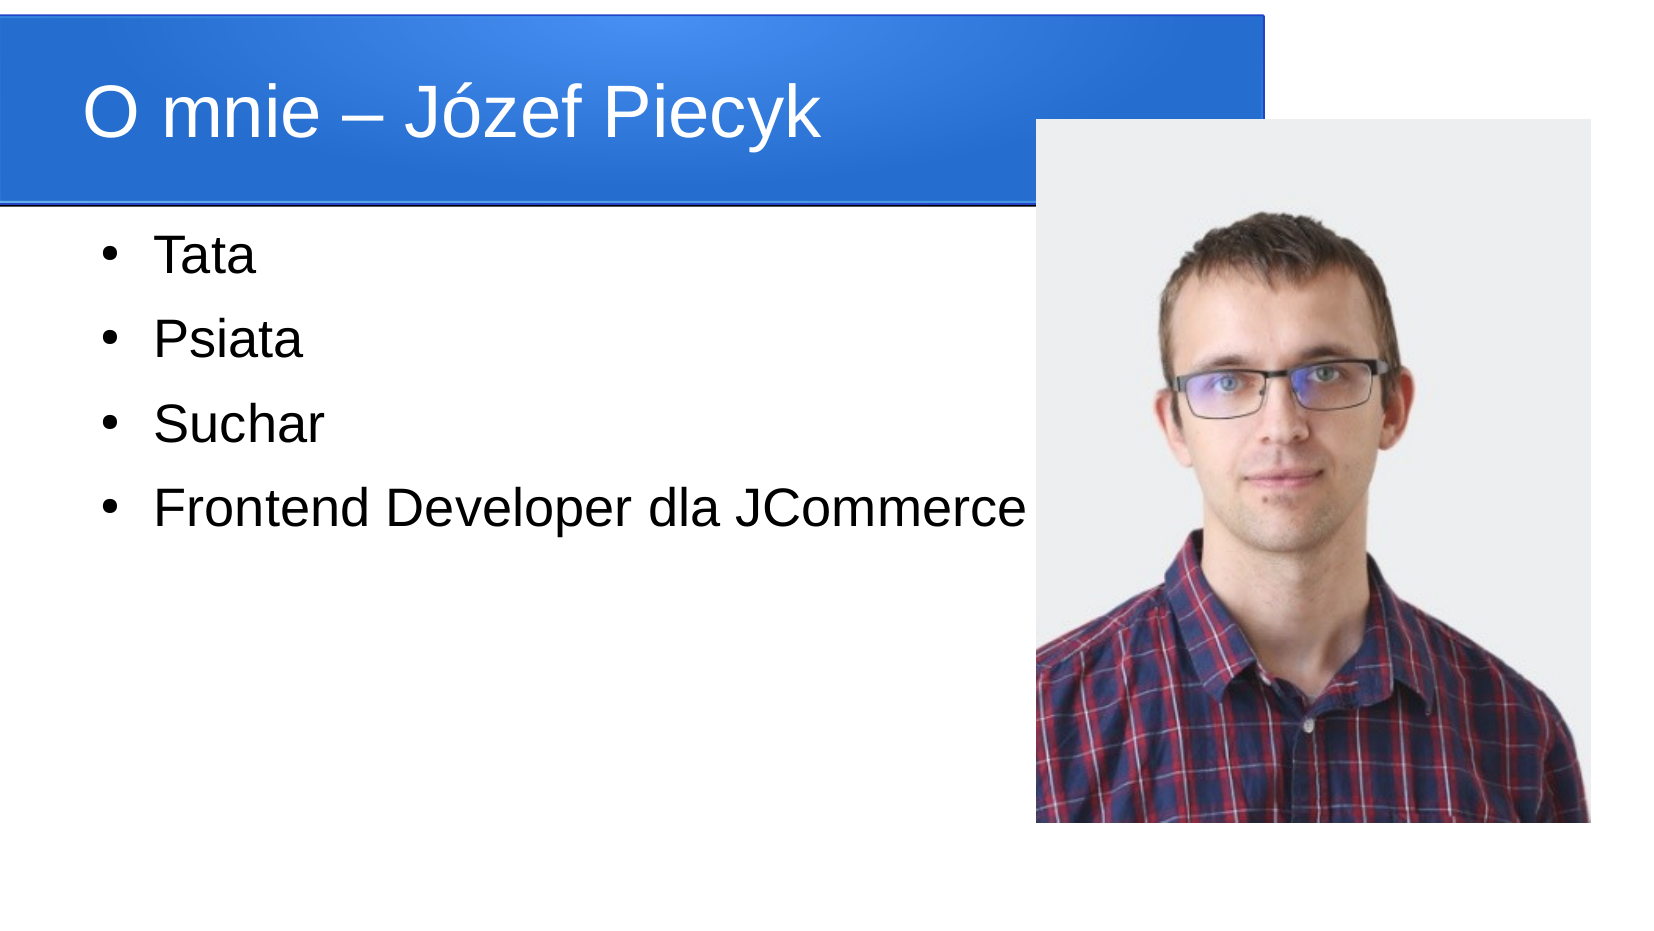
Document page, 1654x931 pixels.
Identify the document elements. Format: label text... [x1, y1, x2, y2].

list Tata Psiata Suchar Frontend Developer dla JCommerce [82, 224, 1036, 764]
title O mnie – Józef Piecyk [82, 35, 1235, 189]
picture [1036, 119, 1591, 824]
